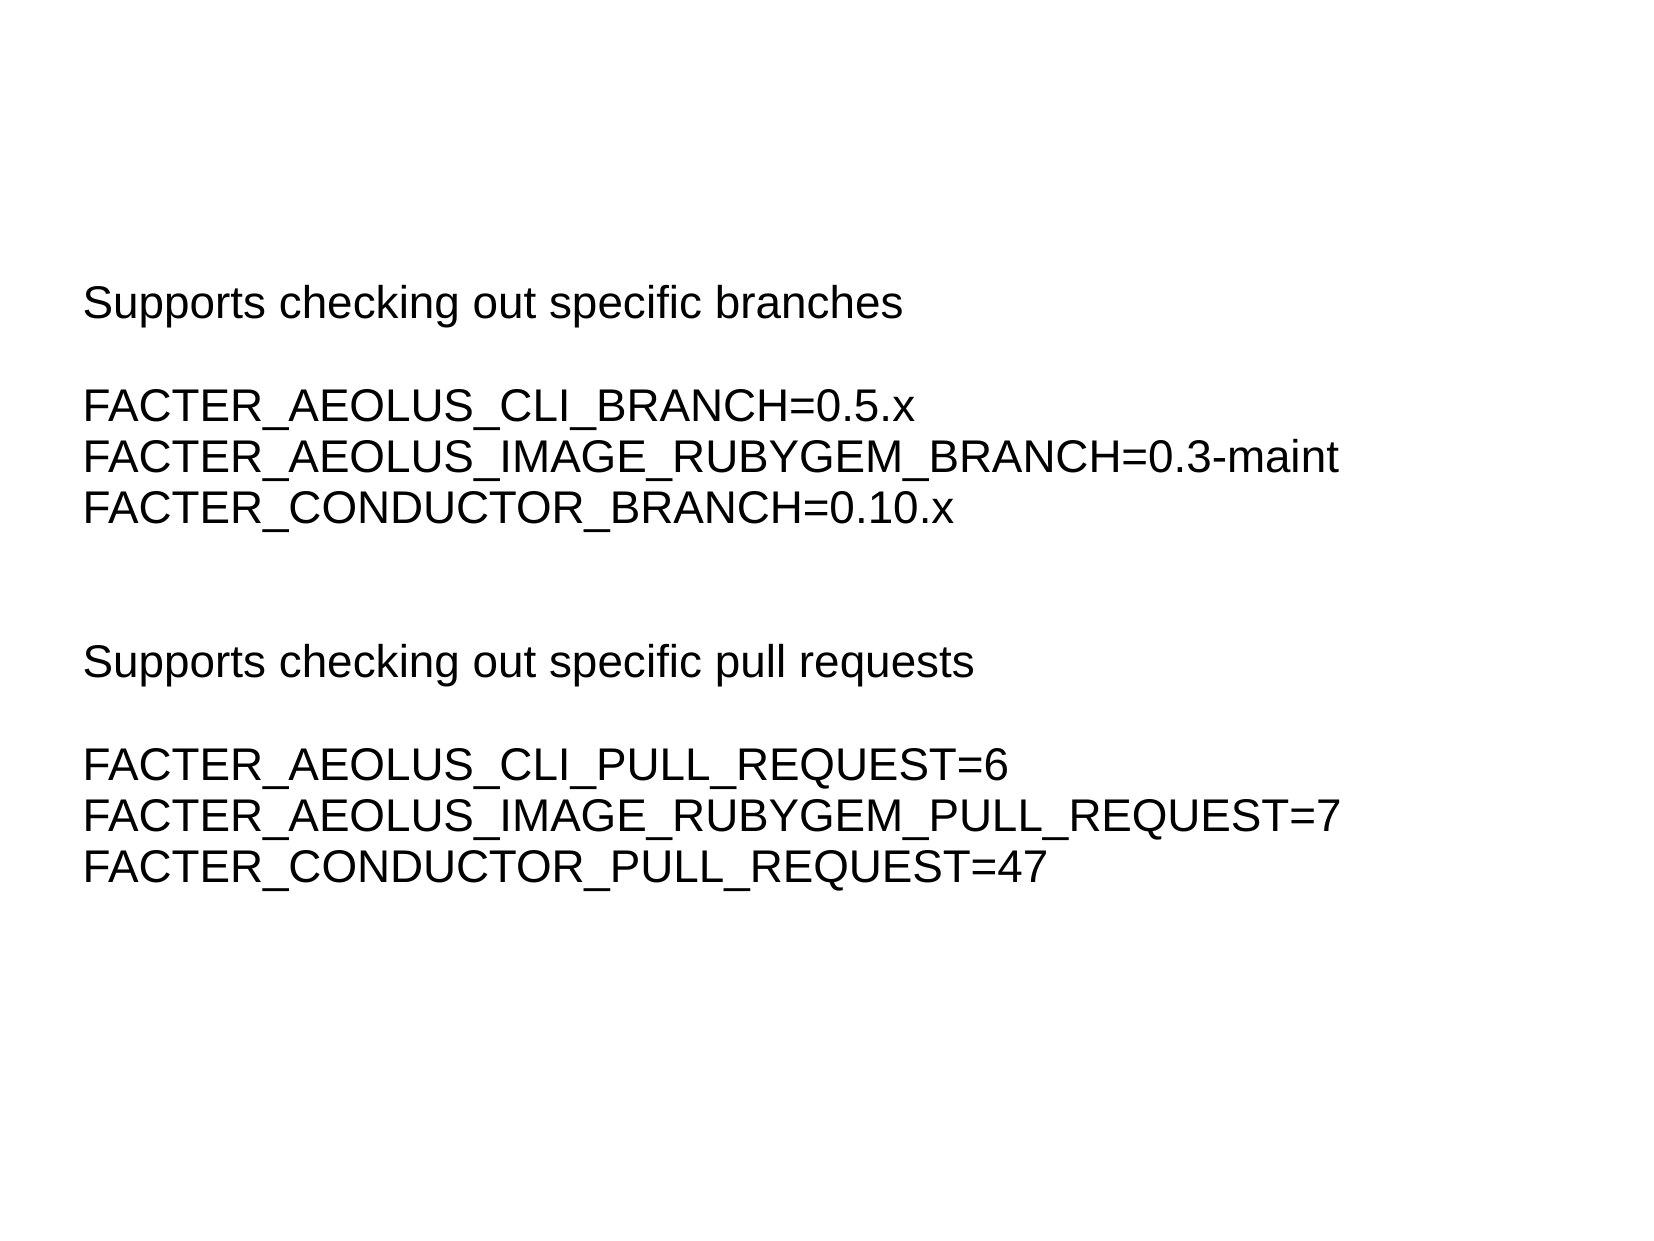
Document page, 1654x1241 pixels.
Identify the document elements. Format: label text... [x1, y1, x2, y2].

subtitle Supports checking out specific branches FACTER_AEOLUS_CLI_BRANCH=0.5.x FACTER_AEOLUS_IMAGE_RUBYGEM_BRANCH=0.3-maint FACTER_CONDUCTOR_BRANCH=0.10.x Supports checking out specific pull requests FACTER_AEOLUS_CLI_PULL_REQUEST=6 FACTER_AEOLUS_IMAGE_RUBYGEM_PULL_REQUEST=7 FACTER_CONDUCTOR_PULL_REQUEST=47 [82, 225, 1538, 1075]
